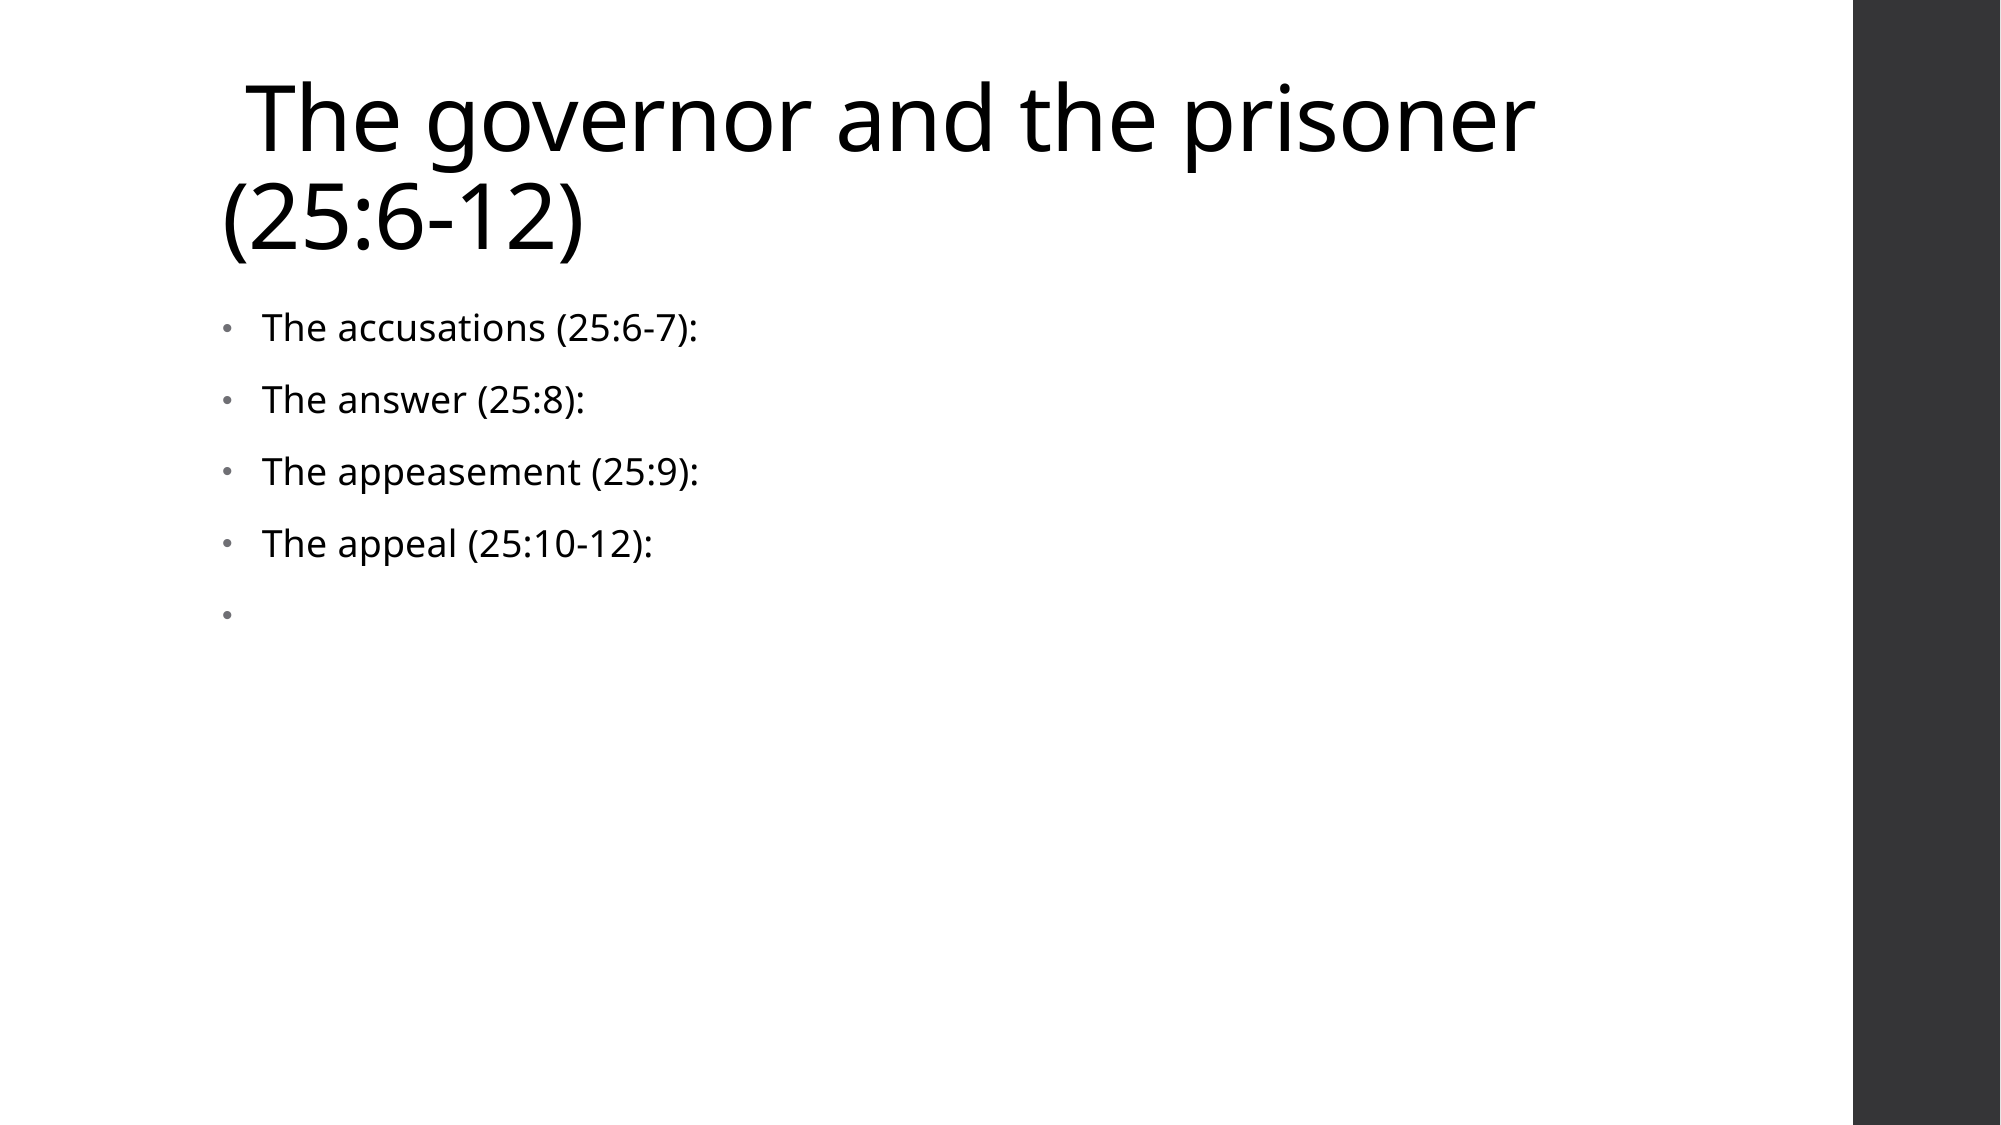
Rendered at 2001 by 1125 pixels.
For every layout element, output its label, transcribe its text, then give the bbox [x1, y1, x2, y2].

list The accusations (25:6-7): The answer (25:8): The appeasement (25:9): The appeal (25:10-12): [206, 299, 1617, 1014]
title The governor and the prisoner (25:6-12) [206, 60, 1797, 278]
